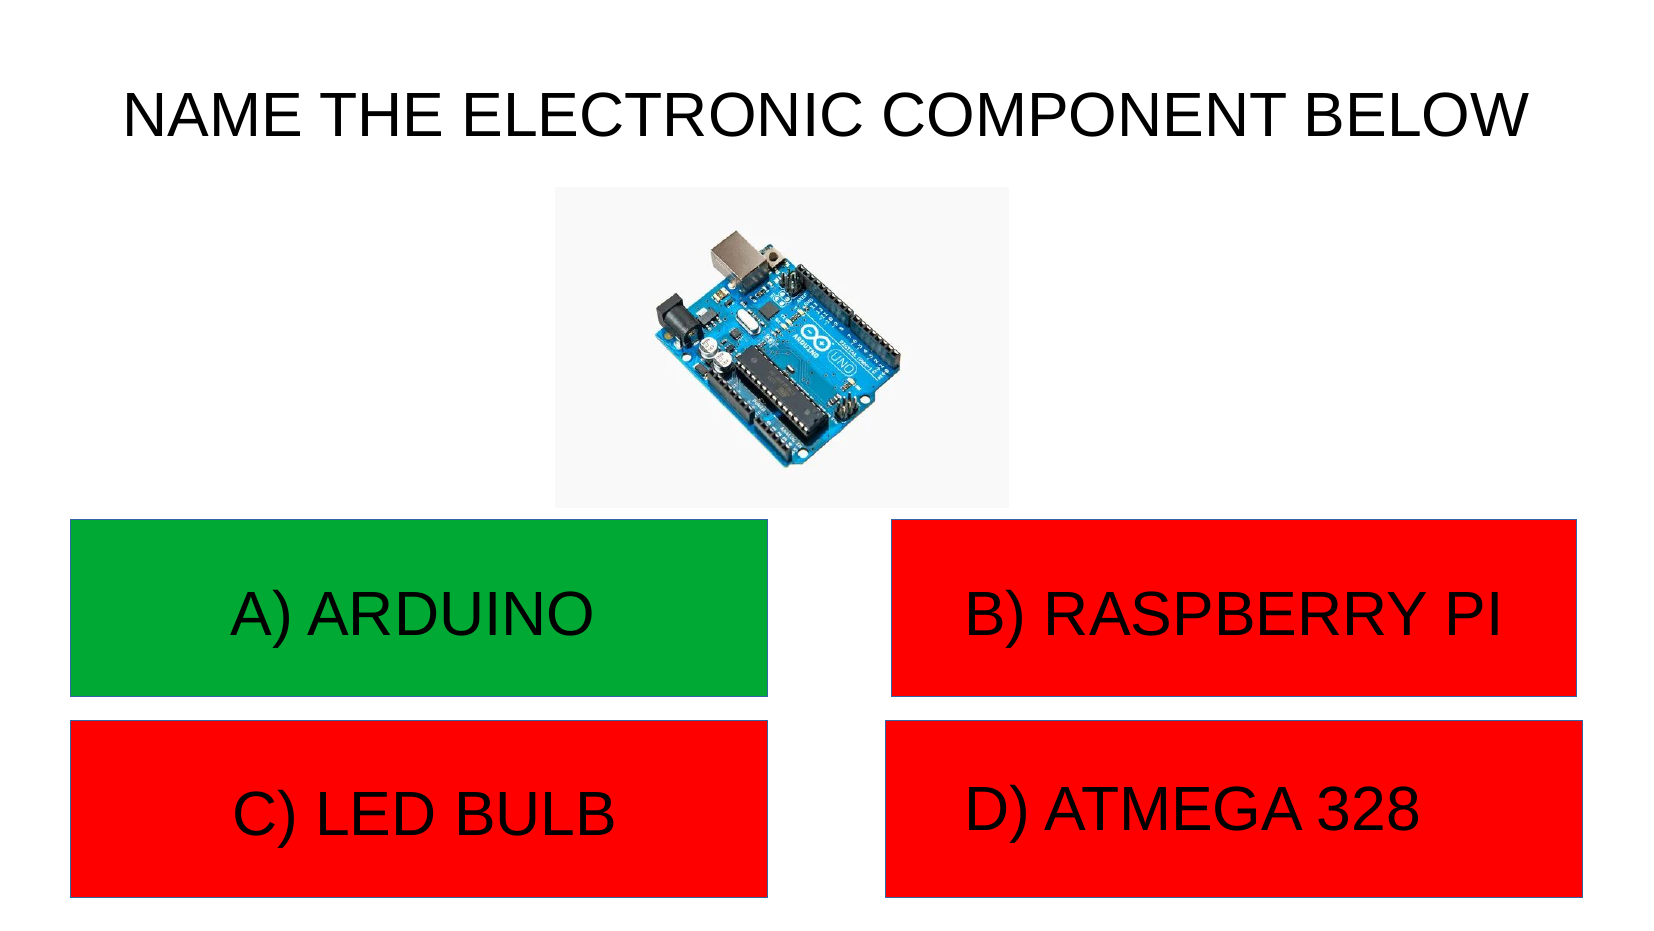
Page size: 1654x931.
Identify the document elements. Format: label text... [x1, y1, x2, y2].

text_box [891, 692, 1577, 697]
text_box [885, 720, 1583, 730]
text_box [70, 720, 768, 736]
title NAME THE ELECTRONIC COMPONENT BELOW [82, 37, 1571, 193]
text_box [891, 519, 1577, 535]
text_box [70, 519, 768, 535]
text_box [70, 691, 768, 697]
picture [555, 187, 1009, 508]
text_box [885, 886, 1583, 898]
title A) ARDUINO [70, 535, 490, 691]
title D) ATMEGA 328 [448, 730, 1654, 886]
title C) LED BULB [0, 736, 1170, 892]
title B) RASPBERRY PI [490, 535, 1654, 692]
text_box [70, 892, 768, 898]
